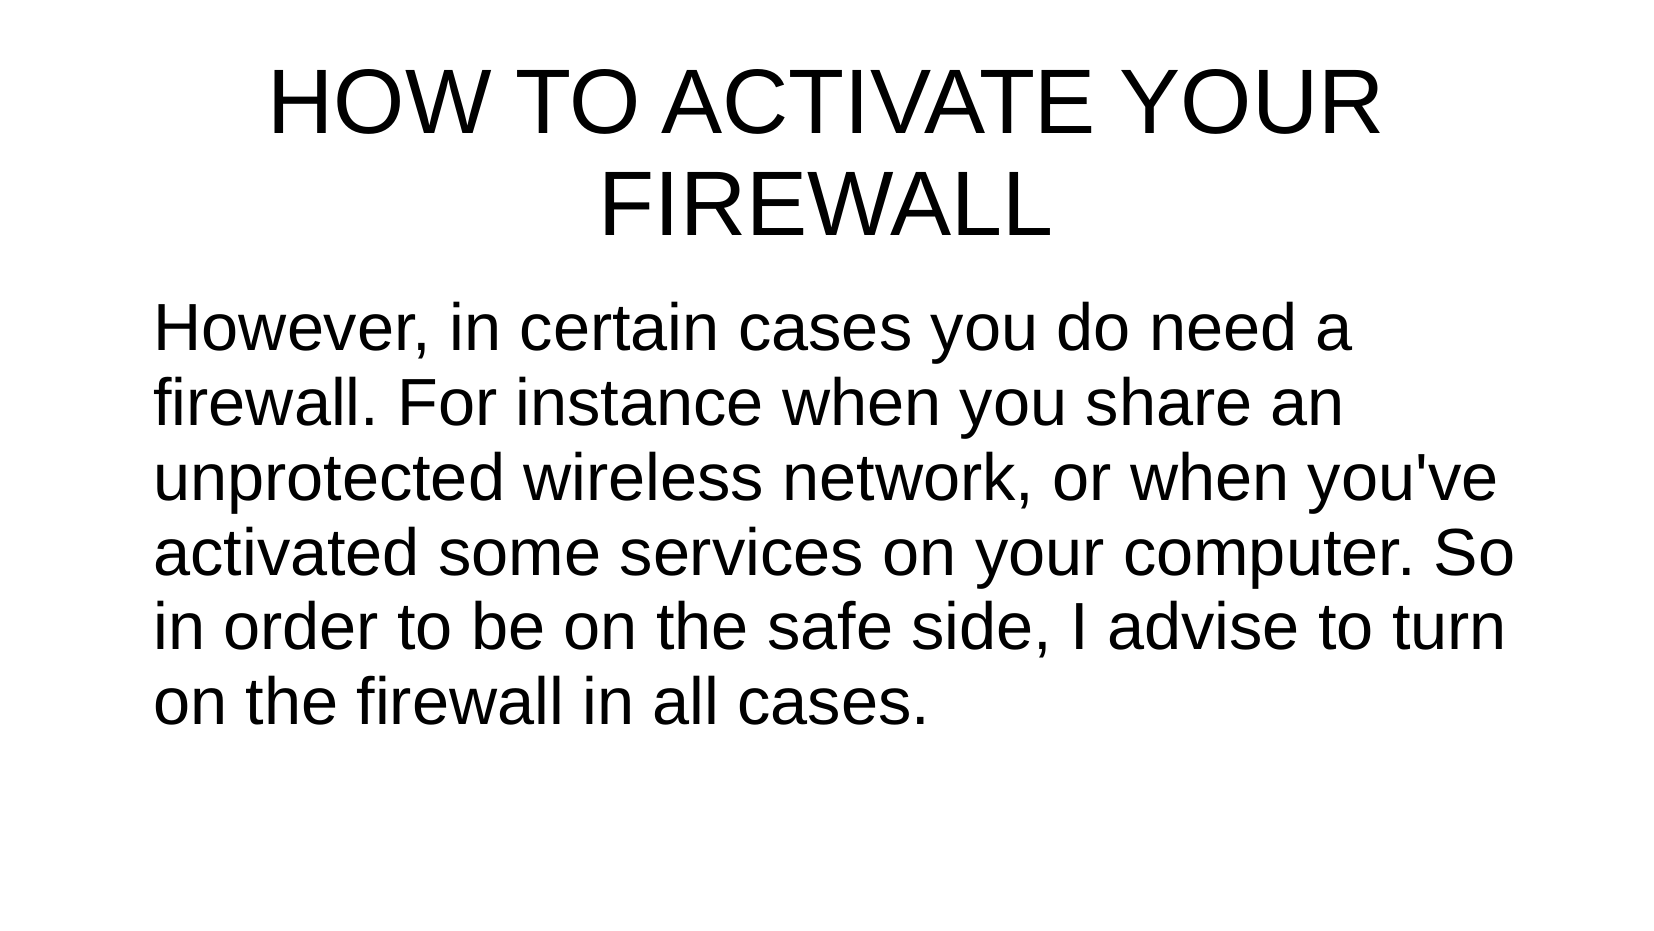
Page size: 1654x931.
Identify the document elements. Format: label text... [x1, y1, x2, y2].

title HOW TO ACTIVATE YOUR FIREWALL [82, 49, 1571, 257]
list However, in certain cases you do need a firewall. For instance when you share an unprotected wireless network, or when you've activated some services on your computer. So in order to be on the safe side, I advise to turn on the firewall in all cases. [82, 290, 1571, 931]
